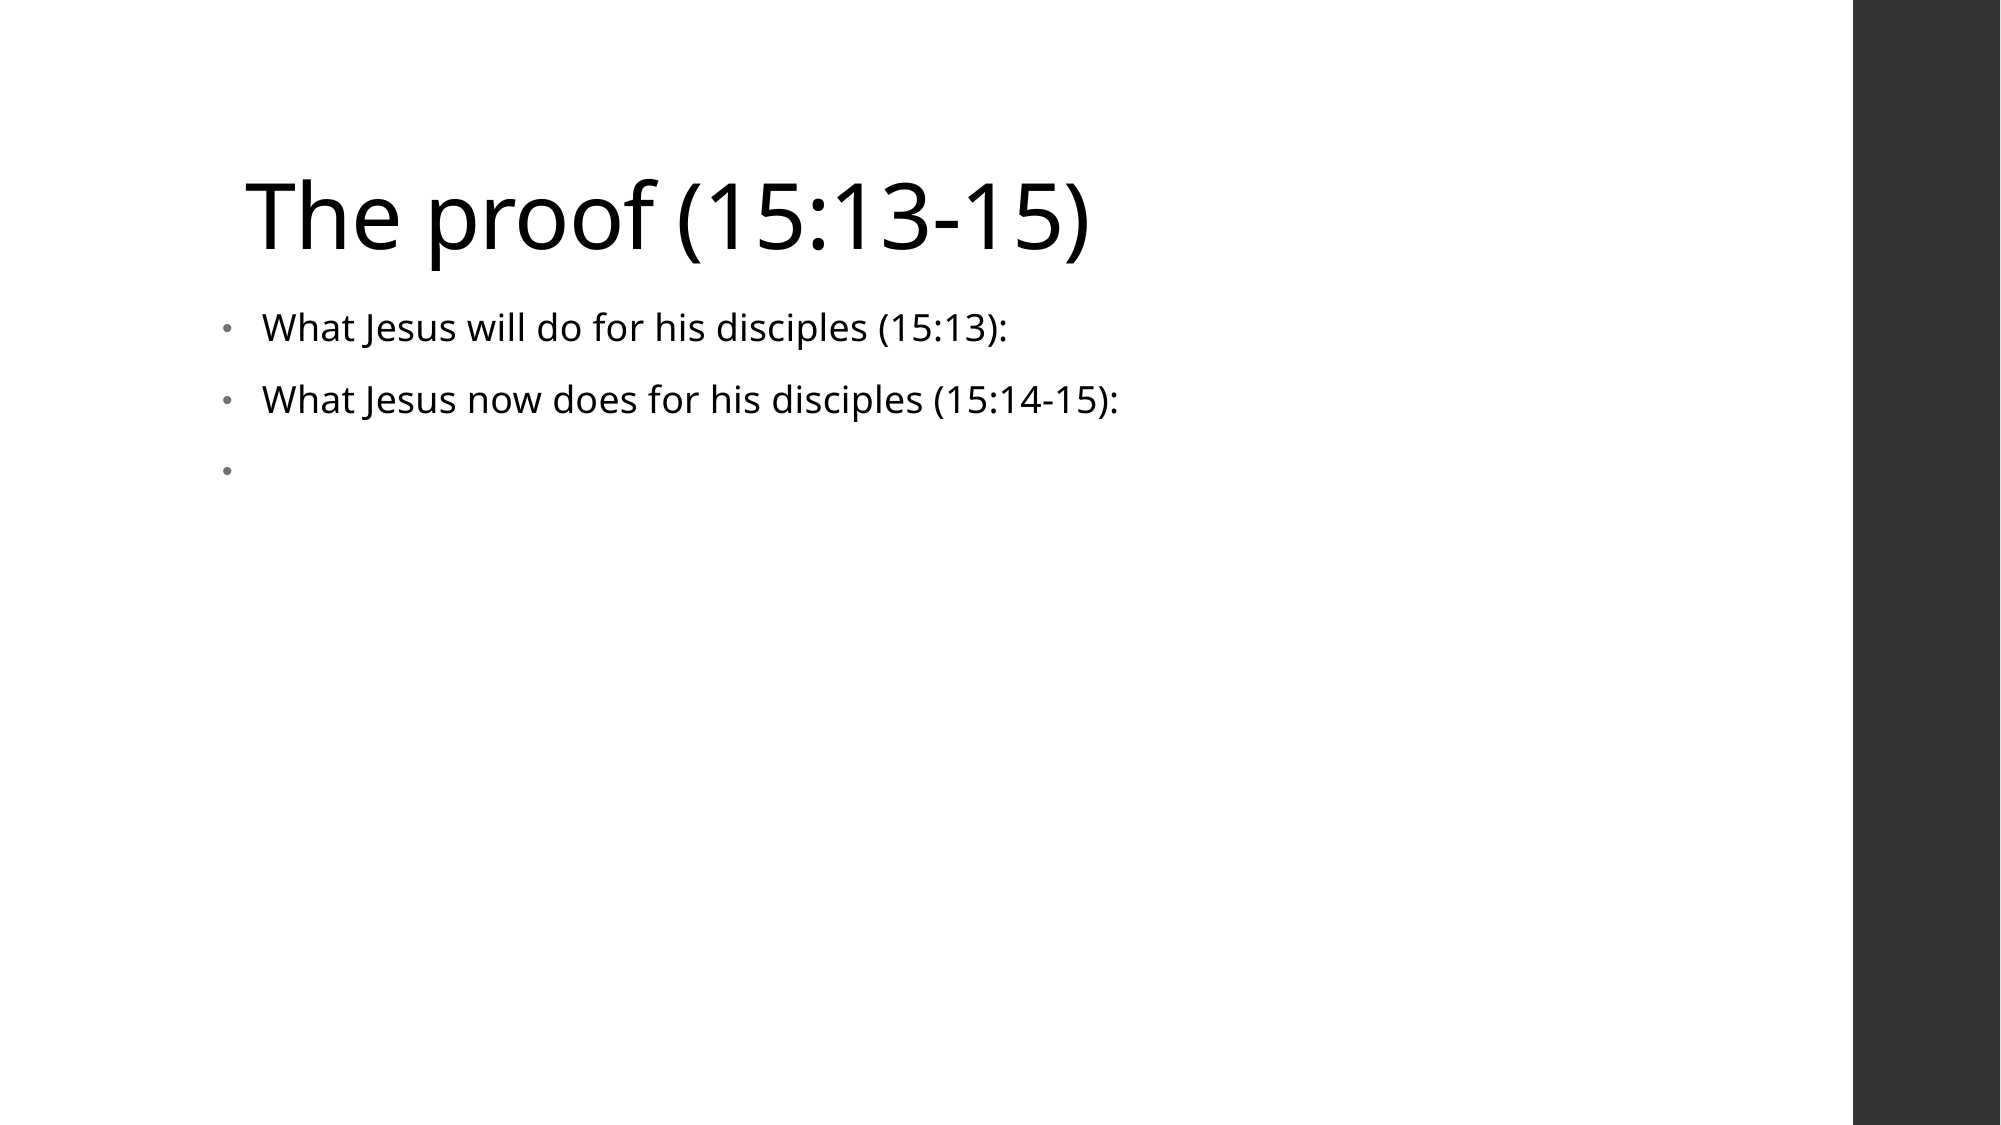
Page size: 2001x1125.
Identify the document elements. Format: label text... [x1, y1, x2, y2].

title The proof (15:13-15) [206, 60, 1797, 278]
list What Jesus will do for his disciples (15:13): What Jesus now does for his disciples (15:14-15): [206, 299, 1617, 1014]
